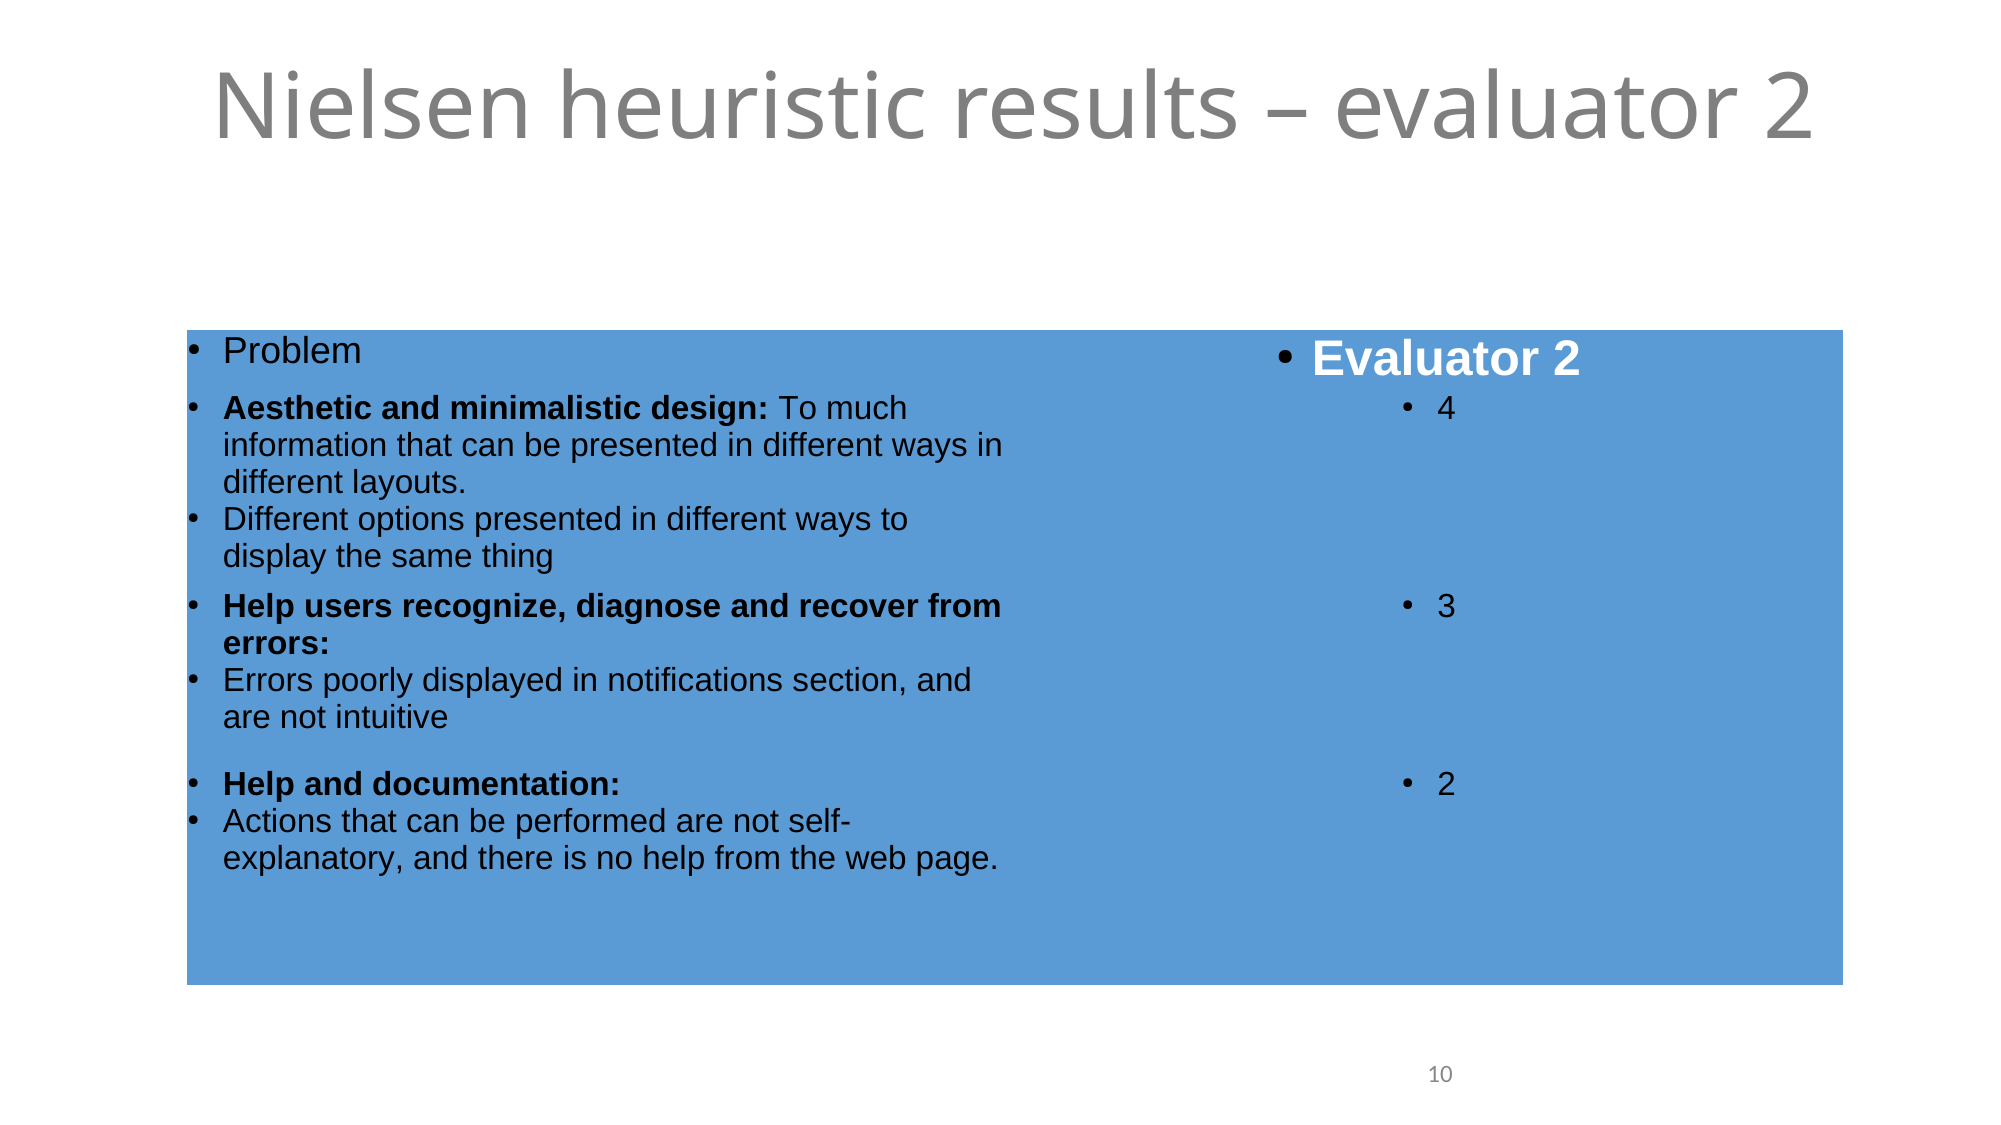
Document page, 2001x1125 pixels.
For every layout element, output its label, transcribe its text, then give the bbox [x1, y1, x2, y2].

table_header Problem [187, 330, 1015, 390]
table_cell Aesthetic and minimalistic design: To much information that can be presented in different ways in different layouts. Different options presented in different ways to display the same thing [187, 390, 1015, 588]
table_cell 4 [1015, 390, 1843, 588]
table_cell Help users recognize, diagnose and recover from errors: Errors poorly displayed in notifications section, and are not intuitive [187, 588, 1015, 766]
text_box [1412, 1042, 1863, 1103]
table_header Evaluator 2 [1015, 330, 1843, 390]
table_cell 3 [1015, 588, 1843, 766]
table_cell 2 [1015, 766, 1843, 985]
title Nielsen heuristic results – evaluator 2 [152, 0, 1878, 218]
table_cell Help and documentation: Actions that can be performed are not self-explanatory, and there is no help from the web page. [187, 766, 1015, 985]
